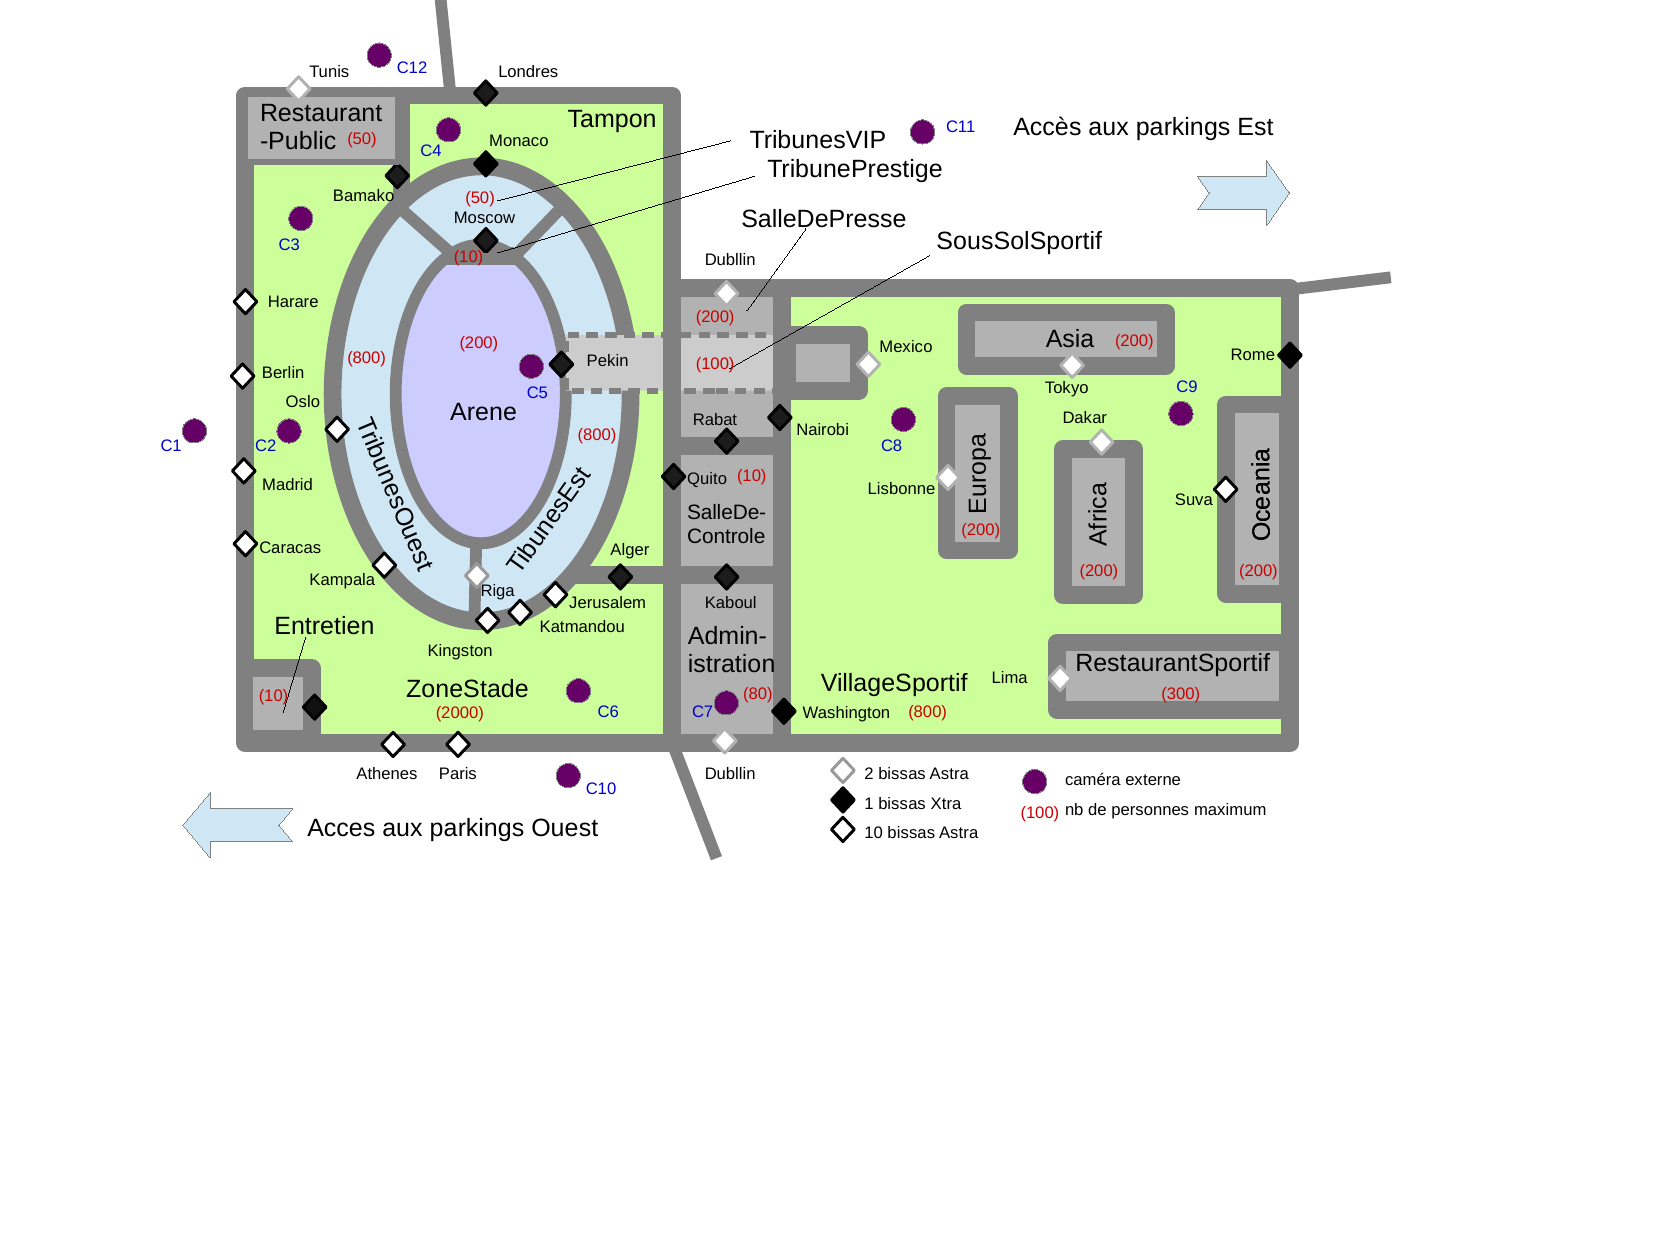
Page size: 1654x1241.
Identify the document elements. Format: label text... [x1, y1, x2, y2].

text_box [681, 281, 787, 461]
text_box Tunis [294, 54, 365, 89]
text_box (10) [722, 458, 782, 493]
text_box Athenes [341, 756, 433, 791]
text_box C1 [145, 428, 197, 463]
text_box Caracas [244, 530, 337, 565]
text_box (200) [1100, 323, 1169, 358]
text_box Paris [433, 756, 493, 791]
text_box [182, 418, 207, 443]
text_box TribunePrestige [752, 147, 999, 219]
text_box (10) [243, 678, 304, 713]
text_box TribunesOuest [338, 396, 453, 592]
text_box (100) [681, 346, 750, 381]
text_box (200) [681, 299, 750, 334]
text_box C3 [263, 228, 315, 262]
text_box (100) [1005, 795, 1075, 830]
text_box [367, 42, 391, 68]
text_box C7 [677, 694, 729, 729]
text_box Nairobi [781, 412, 865, 447]
text_box (80) [728, 677, 788, 712]
text_box Tokyo [1030, 370, 1104, 405]
text_box Accès aux parkings Est [998, 104, 1289, 148]
text_box Katmandou [524, 609, 641, 644]
text_box Harare [253, 284, 334, 319]
text_box Lima [976, 660, 1044, 695]
text_box 2 bissas Astra [849, 756, 984, 791]
text_box (2000) [421, 696, 499, 731]
text_box Arene [435, 390, 563, 434]
text_box (800) [562, 417, 632, 451]
text_box [831, 817, 849, 842]
text_box Admin- istration [673, 614, 791, 686]
text_box (10) [438, 240, 499, 274]
text_box C6 [582, 694, 634, 729]
text_box Suva [1159, 483, 1228, 517]
text_box C2 [240, 428, 292, 463]
text_box 1 bissas Xtra [849, 791, 976, 821]
text_box Jerusalem [554, 586, 662, 620]
text_box [441, 235, 525, 247]
text_box (200) [1224, 553, 1293, 588]
text_box TibunesEst [486, 451, 611, 583]
text_box Oceania [1238, 412, 1311, 557]
text_box [1197, 160, 1290, 226]
text_box Berlin [247, 355, 320, 390]
text_box C9 [1161, 370, 1213, 404]
text_box Kaboul [690, 585, 772, 620]
text_box Tampon [552, 97, 673, 141]
text_box (200) [1064, 553, 1134, 588]
text_box Lisbonne [852, 471, 951, 506]
text_box [910, 119, 931, 145]
text_box (800) [893, 695, 963, 729]
text_box Rome [1215, 338, 1291, 372]
text_box C10 [571, 771, 632, 806]
text_box [234, 533, 244, 555]
text_box Riga [465, 574, 530, 608]
text_box Entretien [259, 604, 390, 648]
text_box [182, 792, 292, 858]
text_box [1022, 769, 1047, 794]
text_box [231, 83, 1291, 756]
text_box Madrid [247, 467, 328, 502]
text_box RestaurantSportif [1060, 641, 1290, 685]
text_box Asia [1031, 317, 1167, 360]
text_box Monaco [474, 124, 564, 158]
text_box (300) [1146, 676, 1216, 711]
text_box [831, 758, 849, 783]
text_box (50) [450, 181, 510, 215]
text_box (800) [332, 340, 401, 375]
text_box C4 [405, 133, 457, 168]
text_box Bamako [318, 179, 410, 213]
text_box [831, 787, 855, 813]
text_box Restaurant -Public [245, 91, 398, 163]
text_box Dubllin [690, 756, 771, 791]
text_box C5 [512, 375, 563, 390]
text_box C11 [931, 110, 991, 144]
text_box SalleDe- Controle [672, 493, 782, 555]
text_box SousSolSportif [921, 219, 1118, 263]
text_box C8 [866, 429, 918, 463]
text_box Alger [595, 532, 665, 567]
text_box Washington [787, 696, 907, 730]
text_box ZoneStade [391, 667, 545, 710]
text_box caméra externe [1050, 762, 1196, 792]
text_box Africa [1075, 460, 1148, 562]
text_box Mexico [864, 329, 947, 364]
text_box [556, 763, 580, 788]
text_box Dubllin [690, 243, 771, 277]
text_box (200) [946, 512, 1016, 547]
text_box SalleDePresse [726, 197, 921, 241]
text_box (50) [332, 122, 392, 156]
text_box Kampala [294, 562, 391, 597]
text_box [287, 81, 310, 91]
text_box C12 [382, 51, 443, 85]
text_box Dakar [1047, 400, 1122, 435]
text_box nb de personnes maximum [1050, 792, 1283, 827]
text_box 10 bissas Astra [849, 815, 994, 850]
text_box Moscow [439, 200, 530, 235]
text_box (200) [444, 326, 514, 360]
text_box Oslo [270, 385, 336, 419]
text_box Acces aux parkings Ouest [292, 806, 614, 850]
text_box Quito [672, 461, 742, 496]
text_box Europa [955, 413, 999, 512]
text_box TribunesVIP [734, 118, 914, 189]
text_box Kingston [412, 633, 508, 668]
text_box Londres [483, 54, 574, 89]
text_box Rabat [678, 402, 753, 437]
text_box Pekin [571, 343, 644, 378]
text_box [1291, 344, 1302, 367]
text_box VillageSportif [806, 661, 983, 705]
